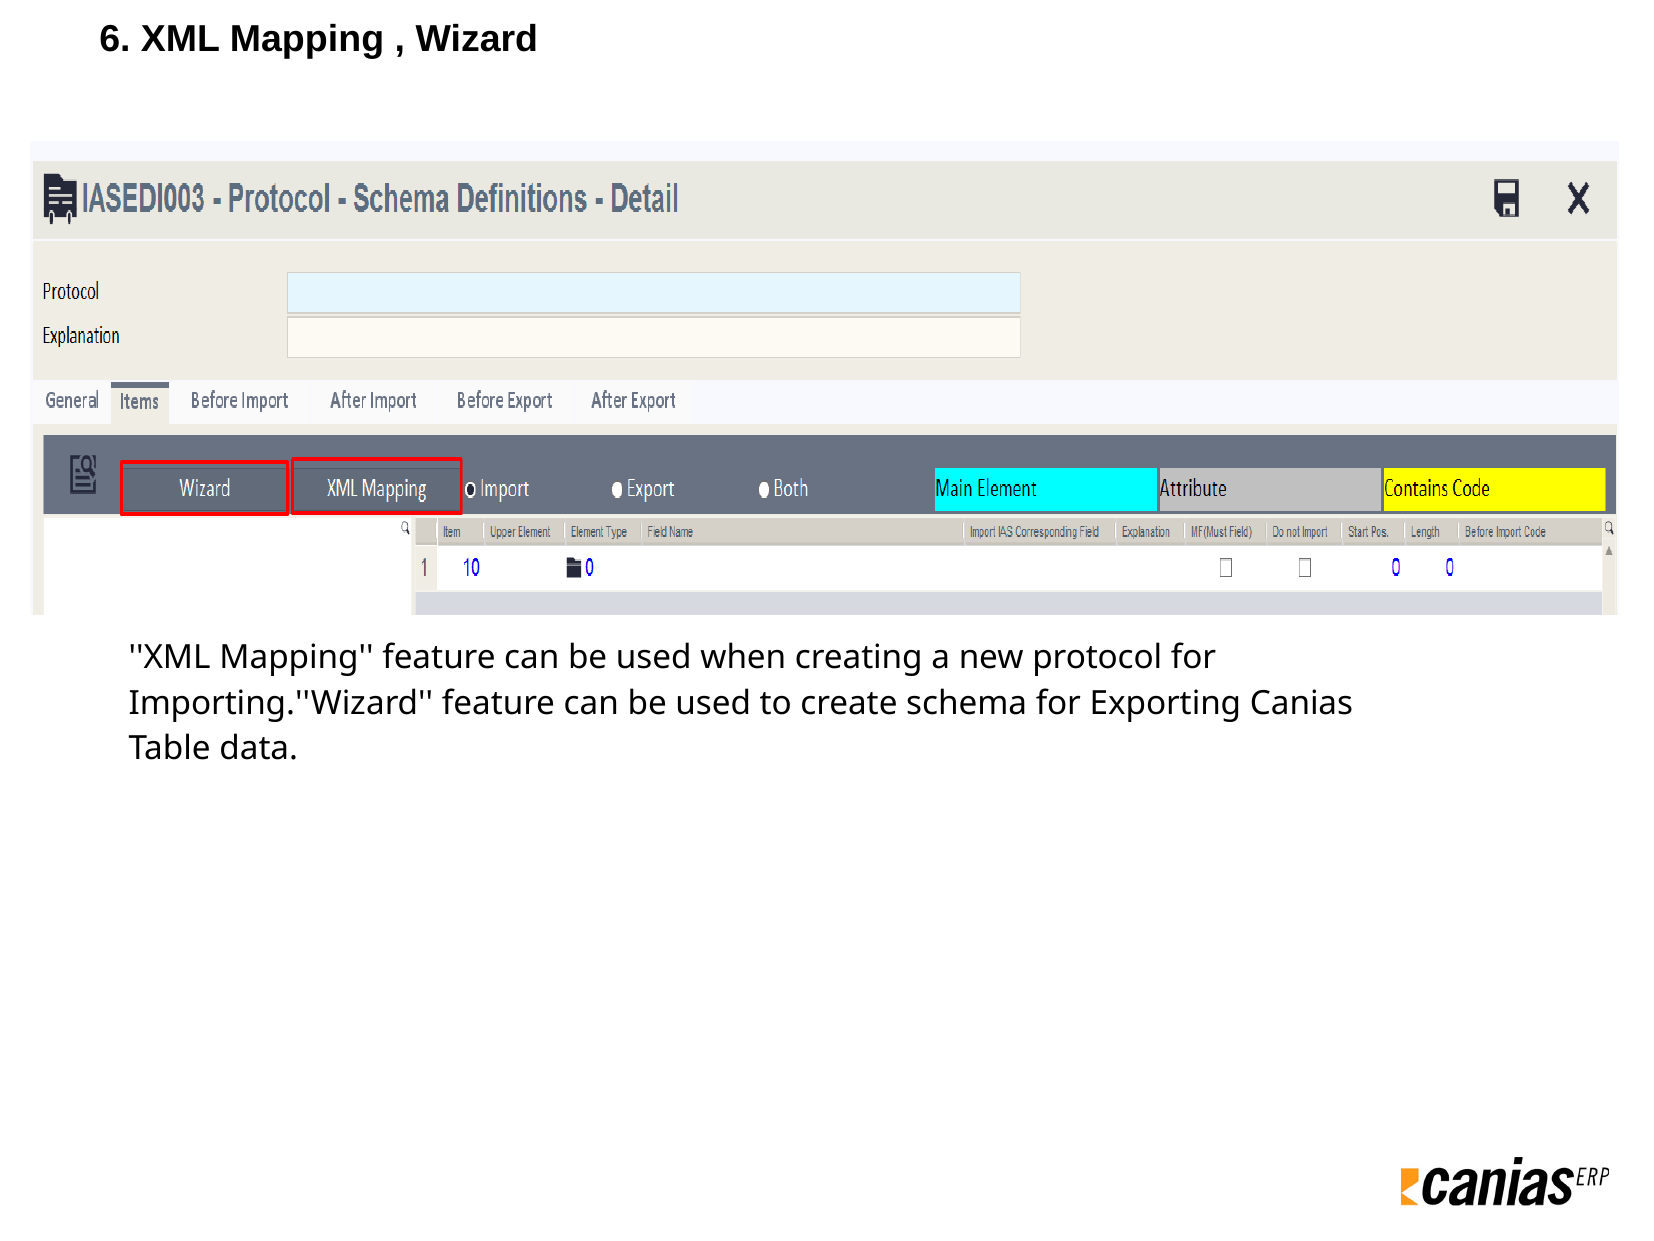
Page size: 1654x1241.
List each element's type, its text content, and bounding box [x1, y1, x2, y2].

picture [30, 141, 1619, 615]
text_box ''XML Mapping'' feature can be used when creating a new protocol for Importing.''Wizard'' feature can be used to create schema for Exporting Canias Table data. [113, 626, 1406, 792]
picture [1375, 1139, 1635, 1223]
text_box 6. XML Mapping , Wizard [10, 6, 1624, 65]
